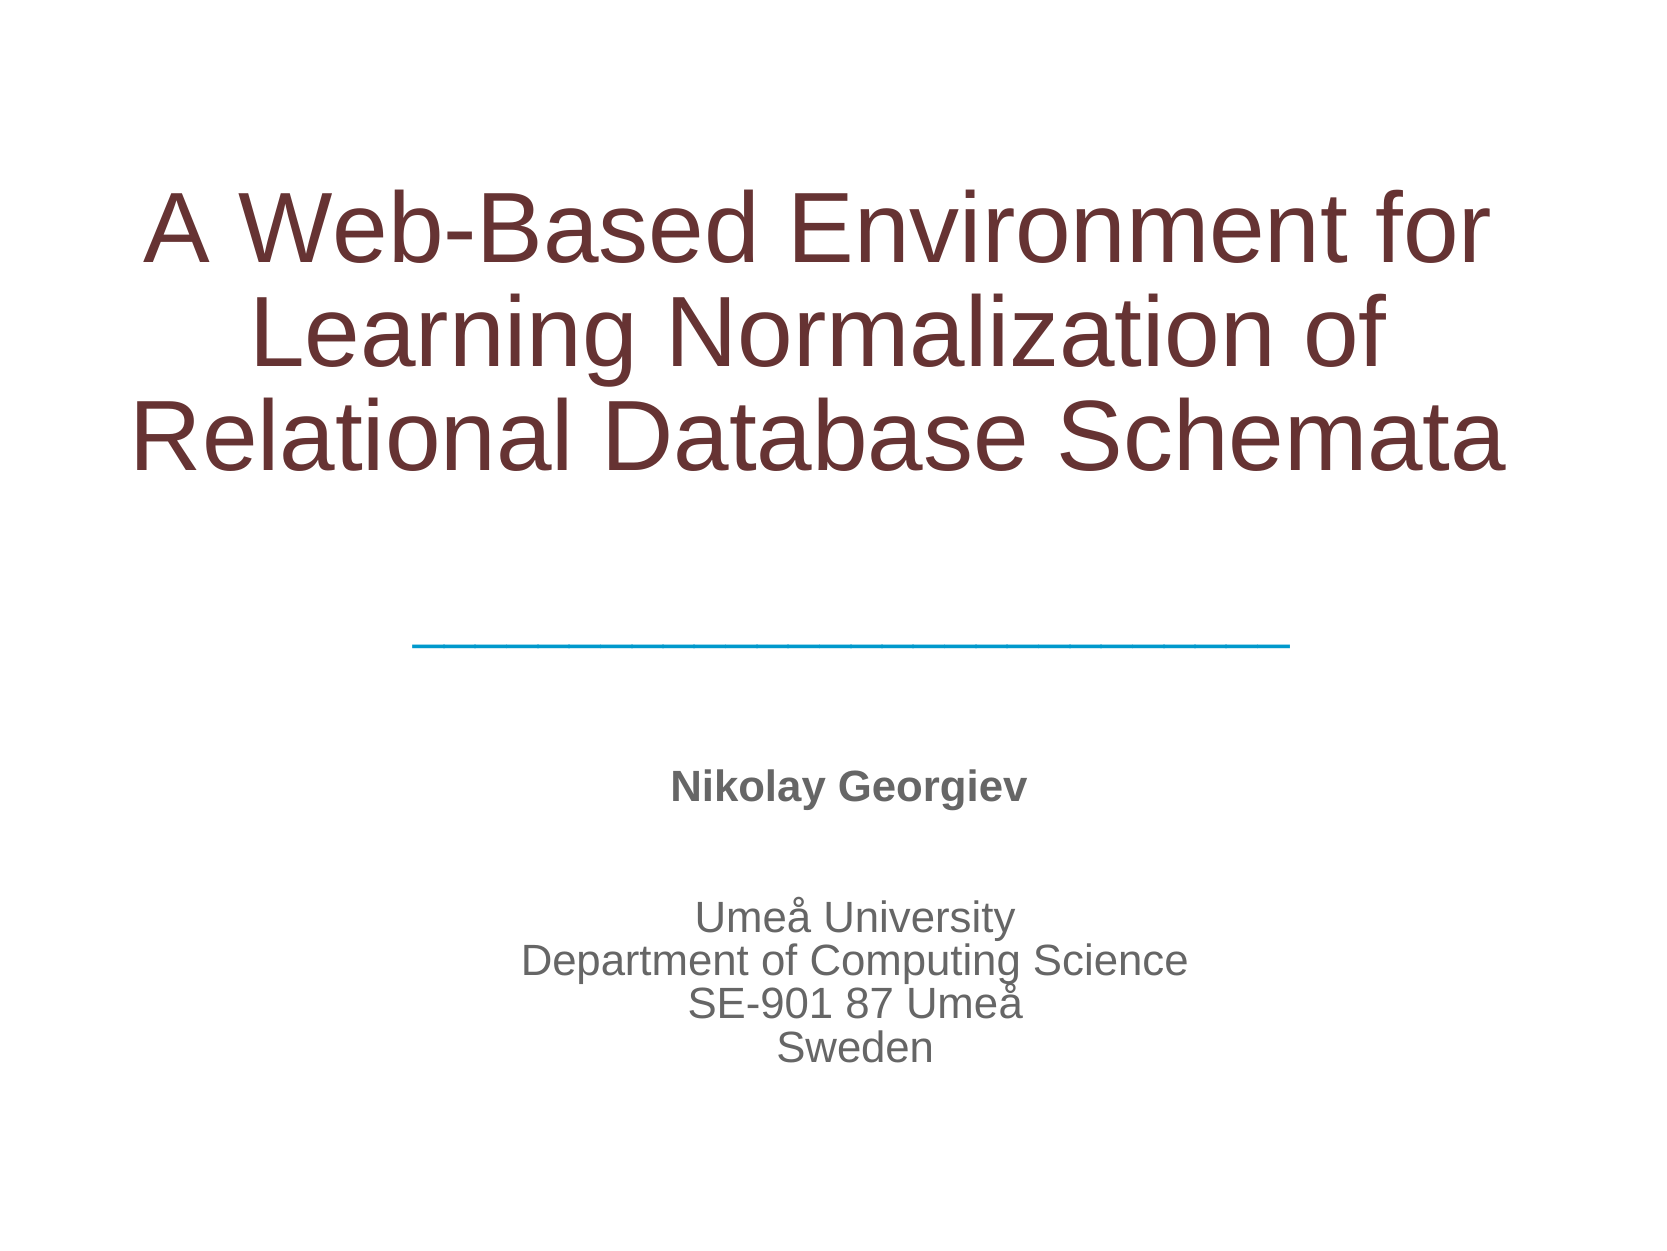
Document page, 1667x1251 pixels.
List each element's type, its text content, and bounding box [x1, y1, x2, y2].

subtitle Nikolay Georgiev Umeå University Department of Computing Science SE-901 87 Umeå Sweden [327, 765, 1309, 1095]
text_box ____________________________ [413, 590, 1315, 650]
title A Web-Based Environment for Learning Normalization of Relational Database Schemata [118, 179, 1519, 621]
